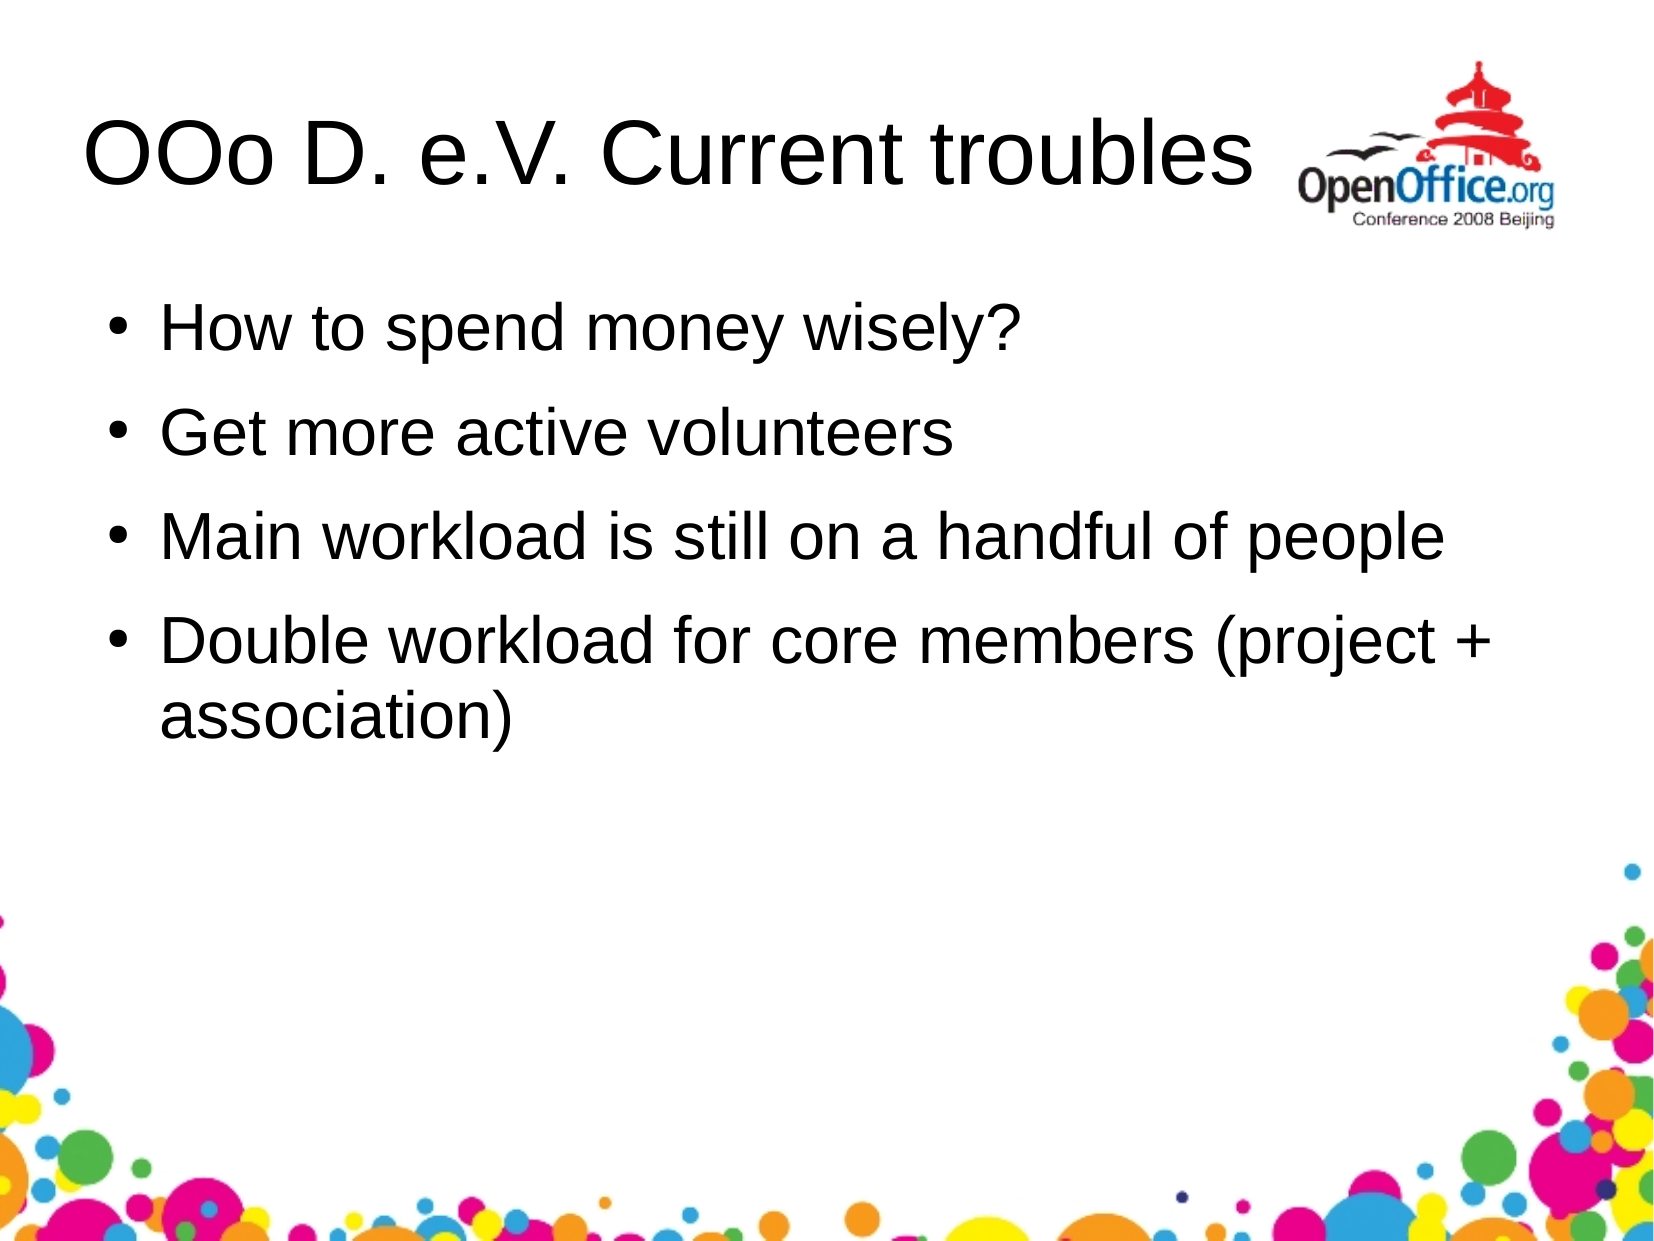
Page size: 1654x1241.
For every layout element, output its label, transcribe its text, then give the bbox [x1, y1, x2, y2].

list How to spend money wisely? Get more active volunteers Main workload is still on a handful of people Double workload for core members (project + association) [88, 290, 1577, 1094]
picture [1285, 51, 1569, 250]
picture [0, 810, 1654, 1241]
title OOo D. e.V. Current troubles [82, 56, 1258, 250]
